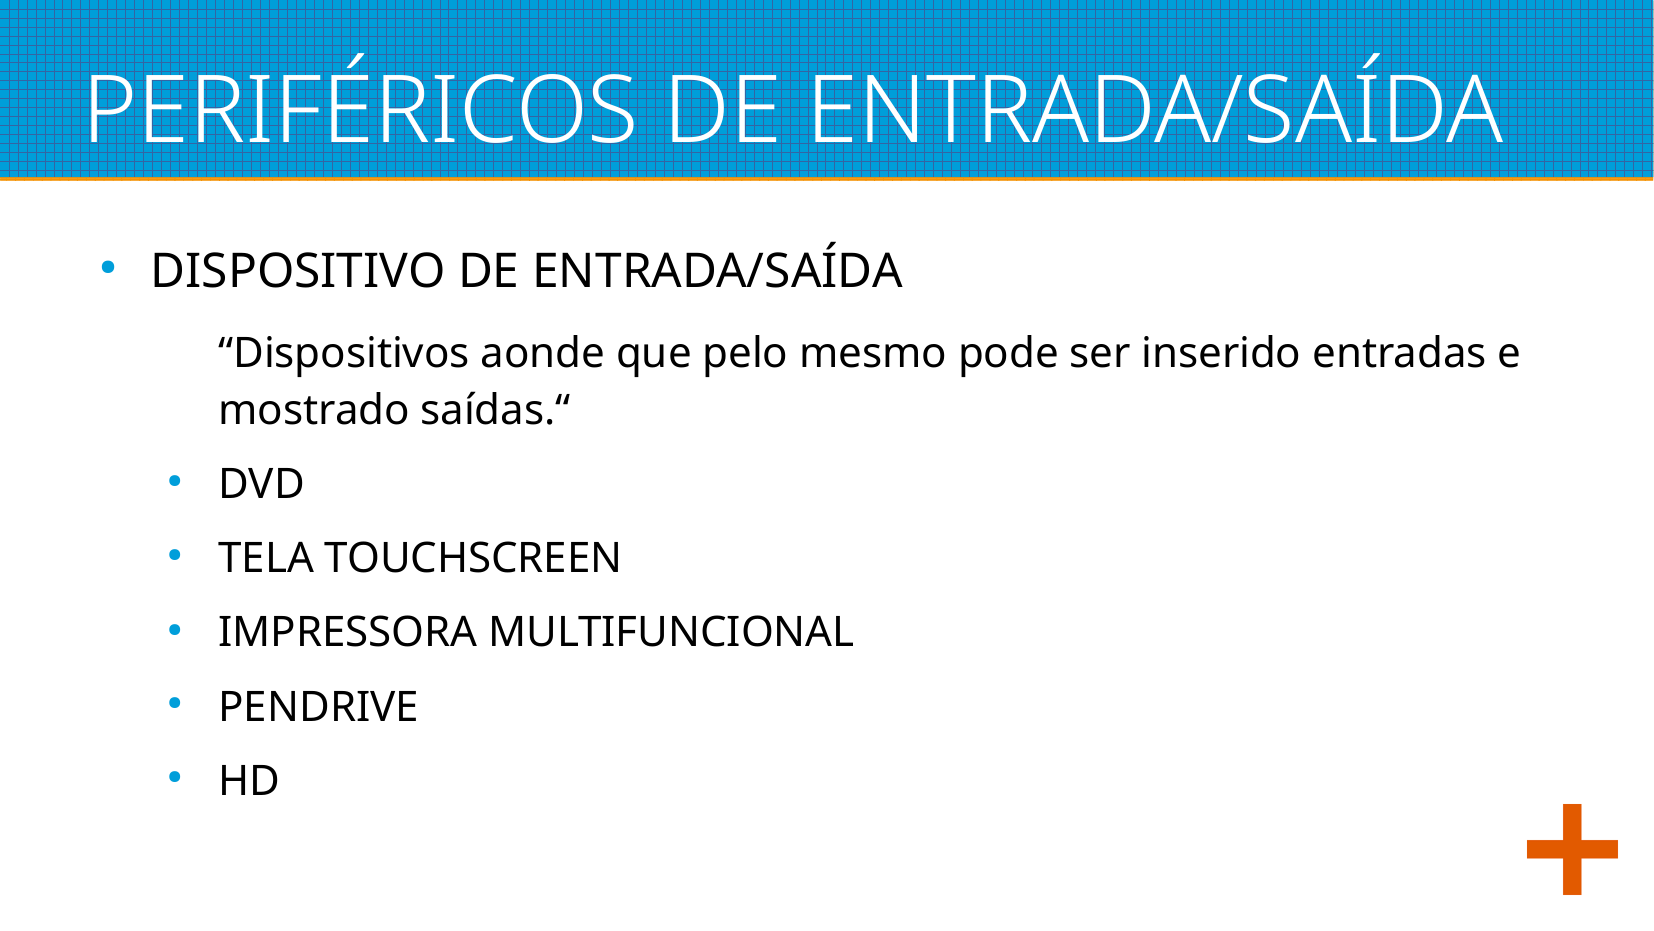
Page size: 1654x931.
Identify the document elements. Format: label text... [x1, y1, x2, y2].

list DISPOSITIVO DE ENTRADA/SAÍDA “Dispositivos aonde que pelo mesmo pode ser inserido entradas e mostrado saídas.“ DVD TELA TOUCHSCREEN IMPRESSORA MULTIFUNCIONAL PENDRIVE HD [82, 236, 1563, 811]
picture [1490, 767, 1654, 931]
title PERIFÉRICOS DE ENTRADA/SAÍDA [82, 14, 1571, 171]
